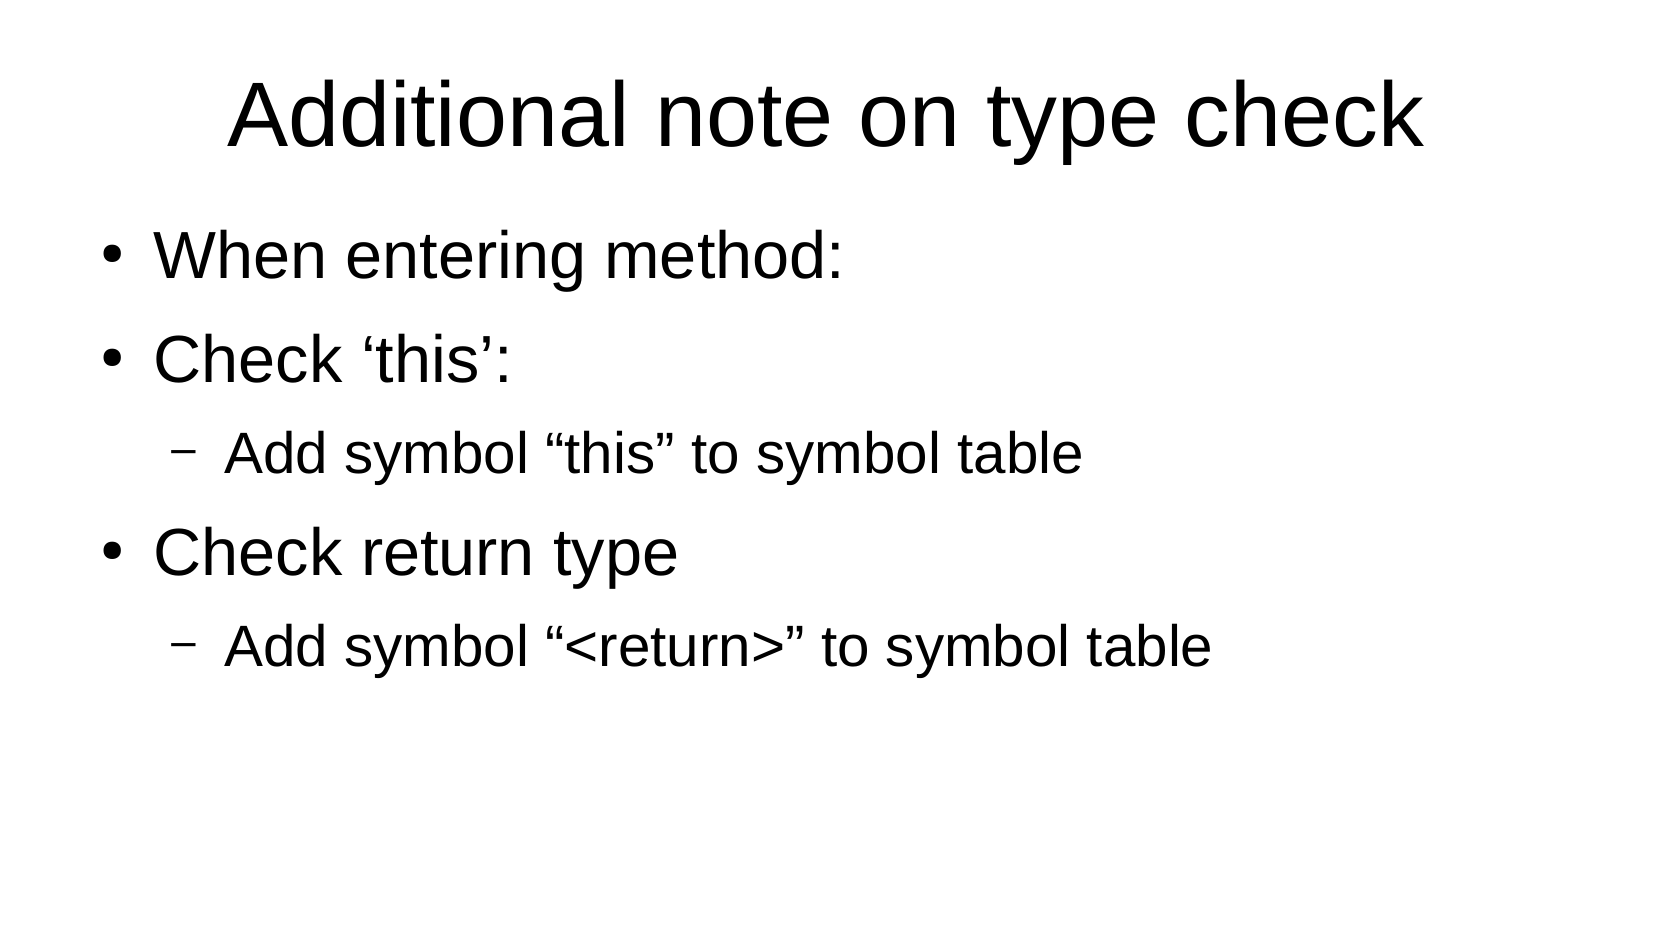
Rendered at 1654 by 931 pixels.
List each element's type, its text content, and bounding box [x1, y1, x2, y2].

title Additional note on type check [82, 37, 1571, 193]
list When entering method: Check ‘this’: Add symbol “this” to symbol table Check return type Add symbol “<return>” to symbol table [82, 217, 1571, 758]
